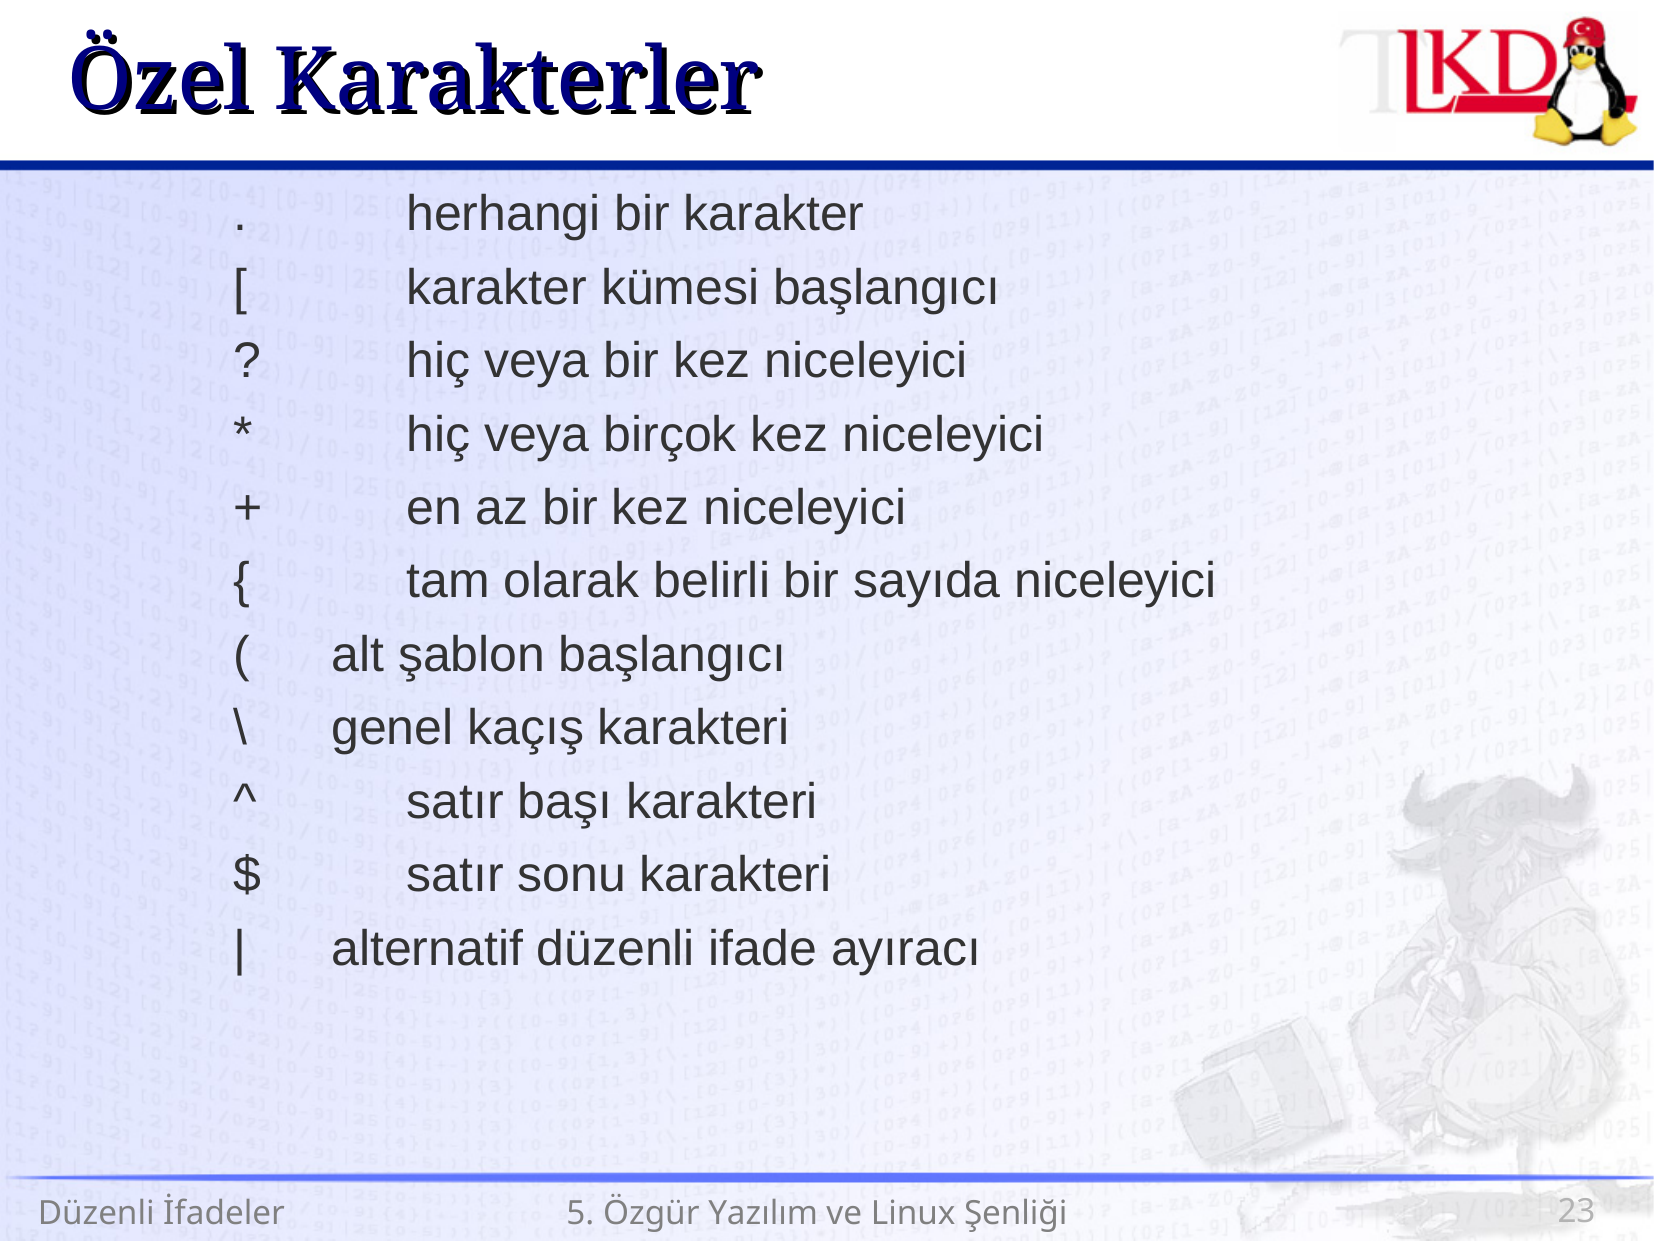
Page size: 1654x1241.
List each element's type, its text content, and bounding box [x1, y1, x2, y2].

list . herhangi bir karakter [ karakter kümesi başlangıcı ? hiç veya bir kez niceleyici * hiç veya birçok kez niceleyici + en az bir kez niceleyici { tam olarak belirli bir sayıda niceleyici ( alt şablon başlangıcı \ genel kaçış karakteri ^ satır başı karakteri $ satır sonu karakteri | alternatif düzenli ifade ayıracı [56, 185, 1595, 1127]
title Özel Karakterler [67, 13, 1399, 138]
picture [0, 0, 1654, 1241]
